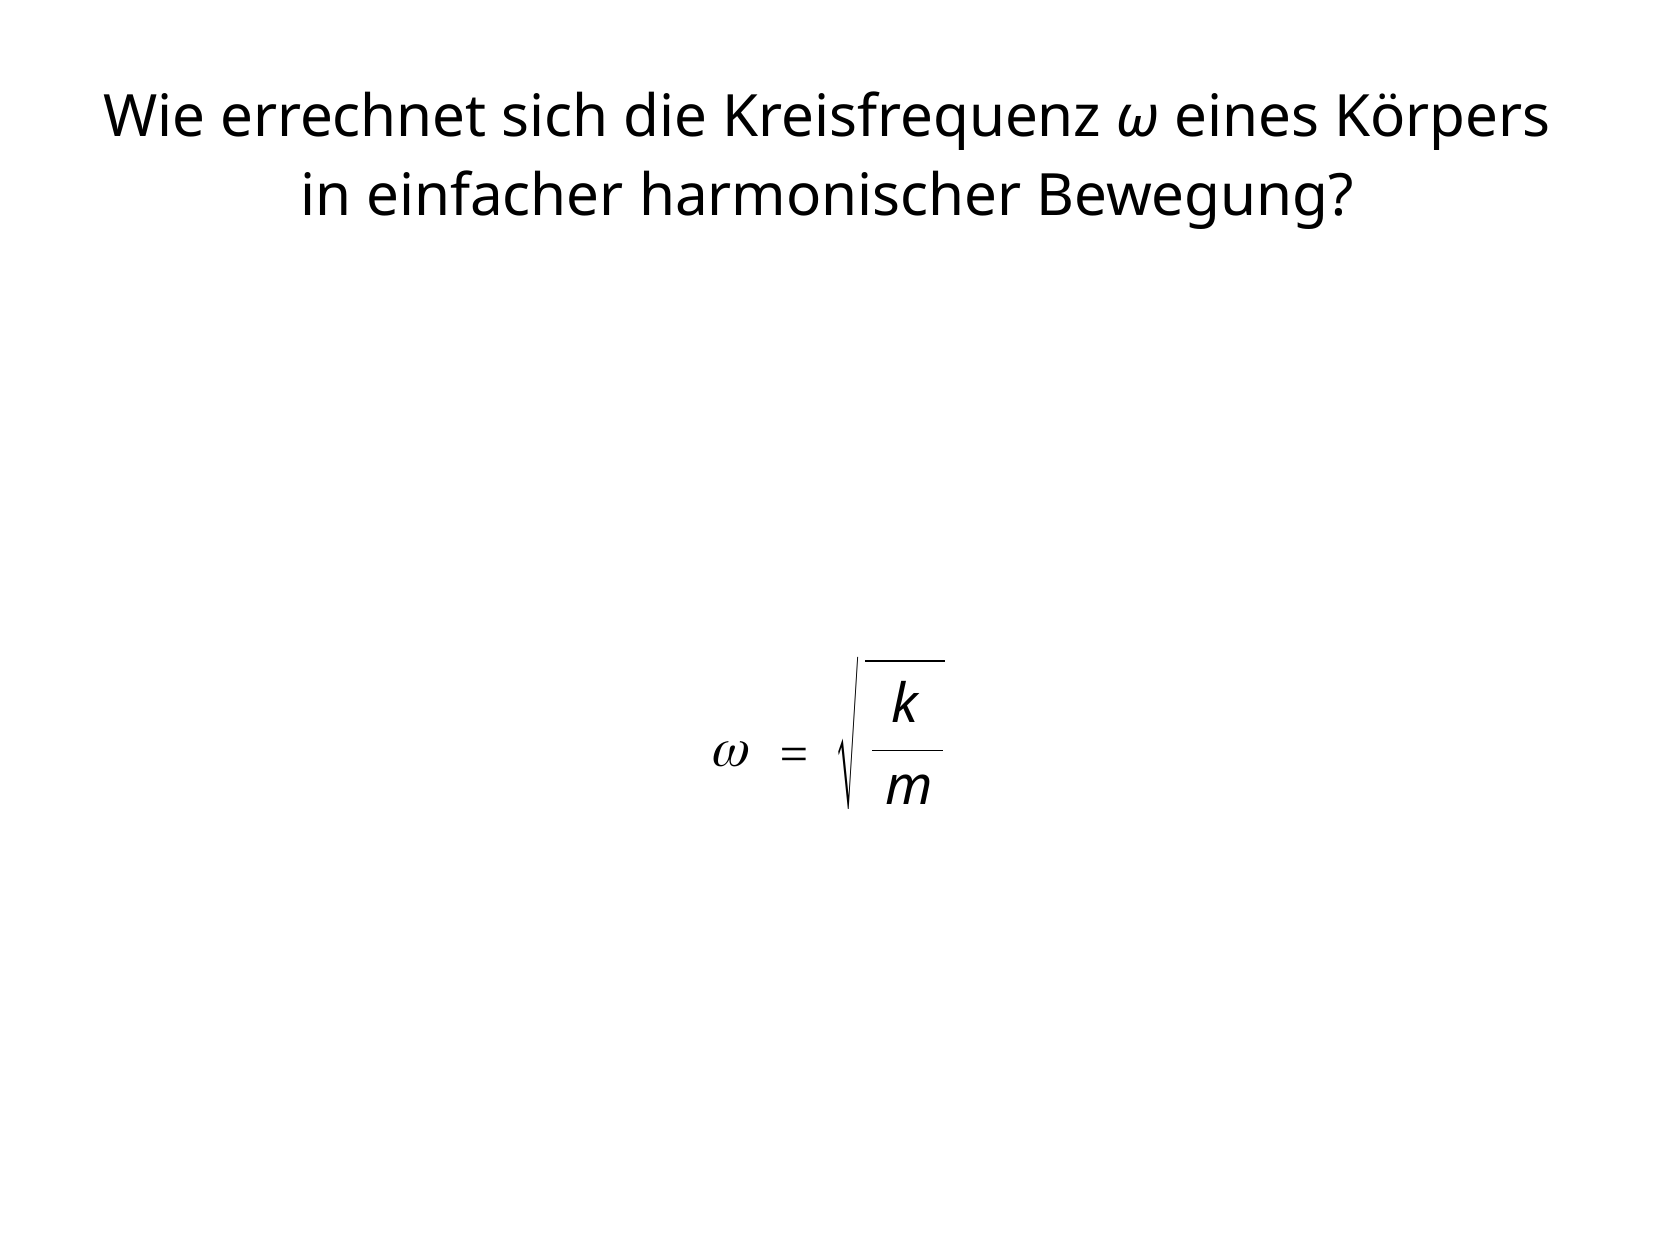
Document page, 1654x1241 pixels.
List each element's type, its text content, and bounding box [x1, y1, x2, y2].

chart [702, 656, 951, 820]
title Wie errechnet sich die Kreisfrequenz ω eines Körpers in einfacher harmonischer Bewegung? [82, 49, 1571, 257]
